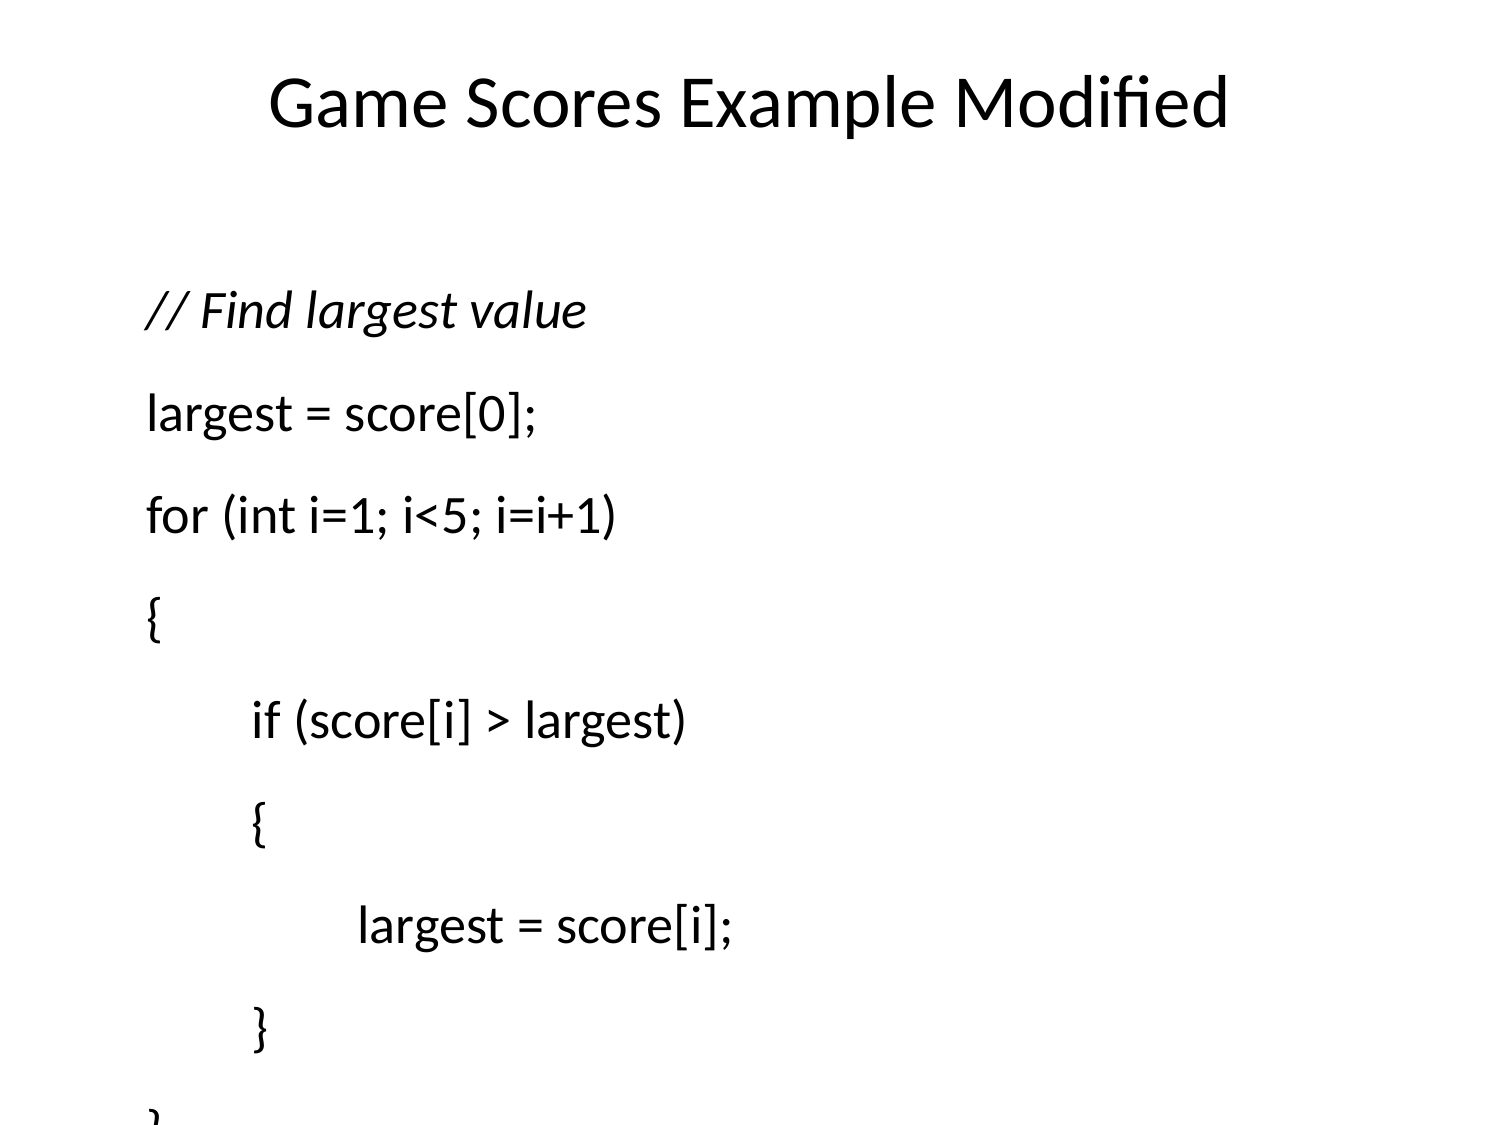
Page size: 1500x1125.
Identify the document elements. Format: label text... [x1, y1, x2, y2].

title Game Scores Example Modified [75, 45, 1425, 233]
list // Find largest value largest = score[0]; for (int i=1; i<5; i=i+1) { if (score[i] > largest) { largest = score[i]; } } cout << "The highest value: " << largest << endl; [75, 262, 1425, 1088]
